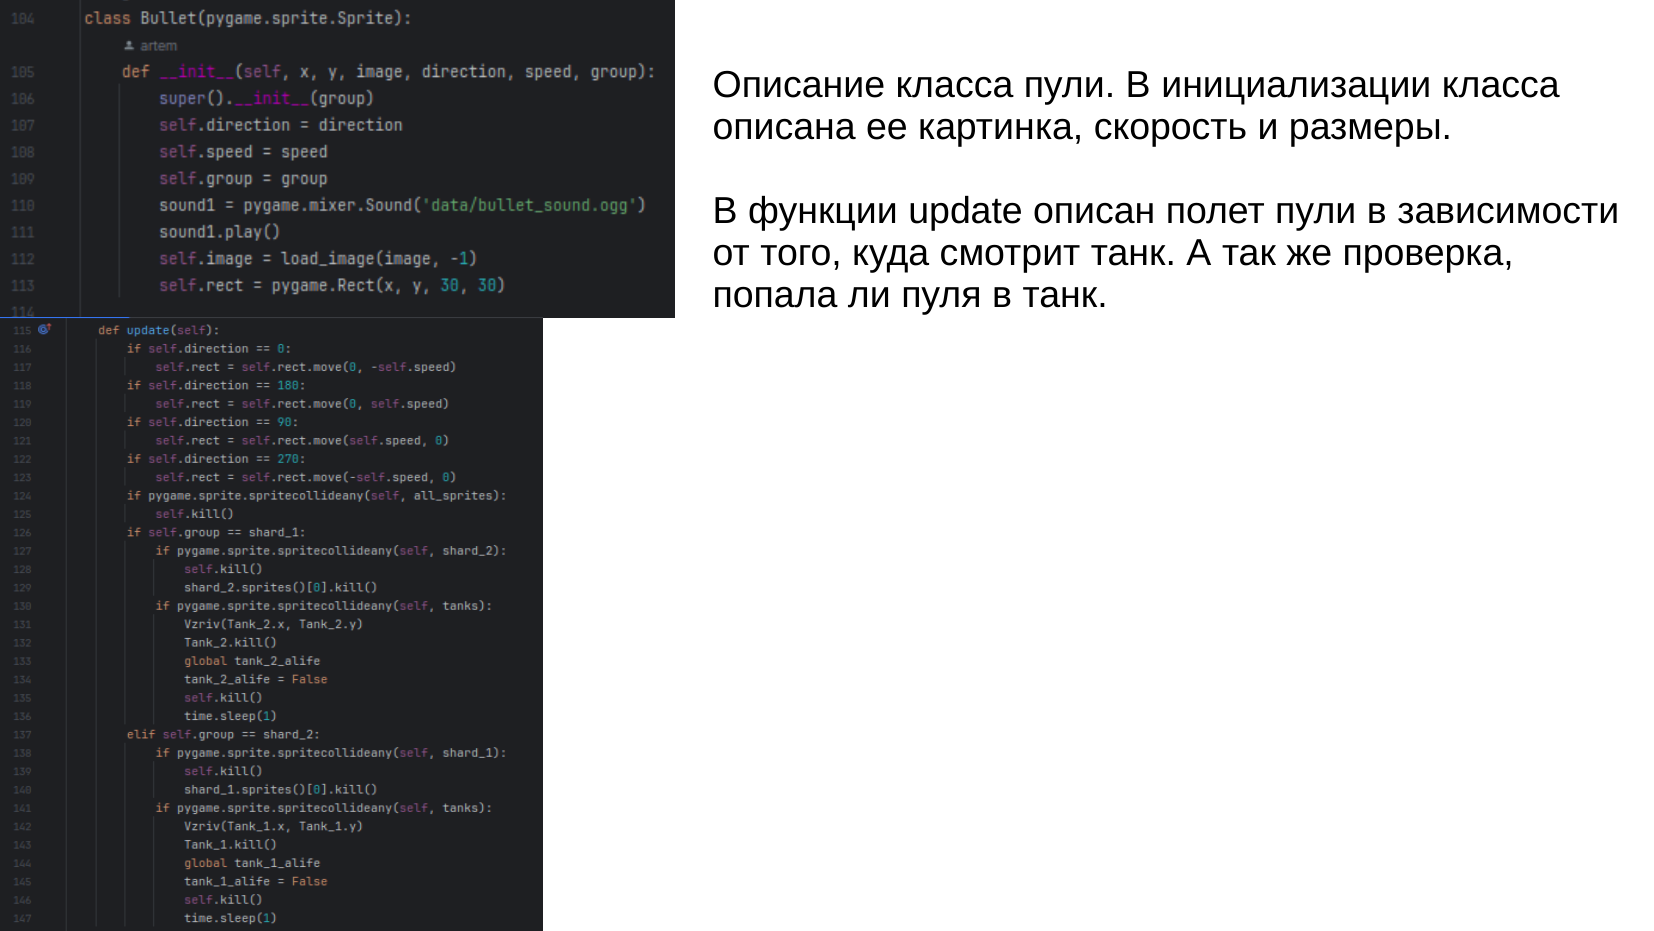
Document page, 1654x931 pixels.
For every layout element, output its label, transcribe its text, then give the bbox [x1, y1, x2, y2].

text_box Описание класса пули. В инициализации класса описана ее картинка, скорость и размеры. В функции update описан полет пули в зависимости от того, куда смотрит танк. А так же проверка, попала ли пуля в танк. [698, 56, 1645, 323]
picture [0, 0, 675, 931]
